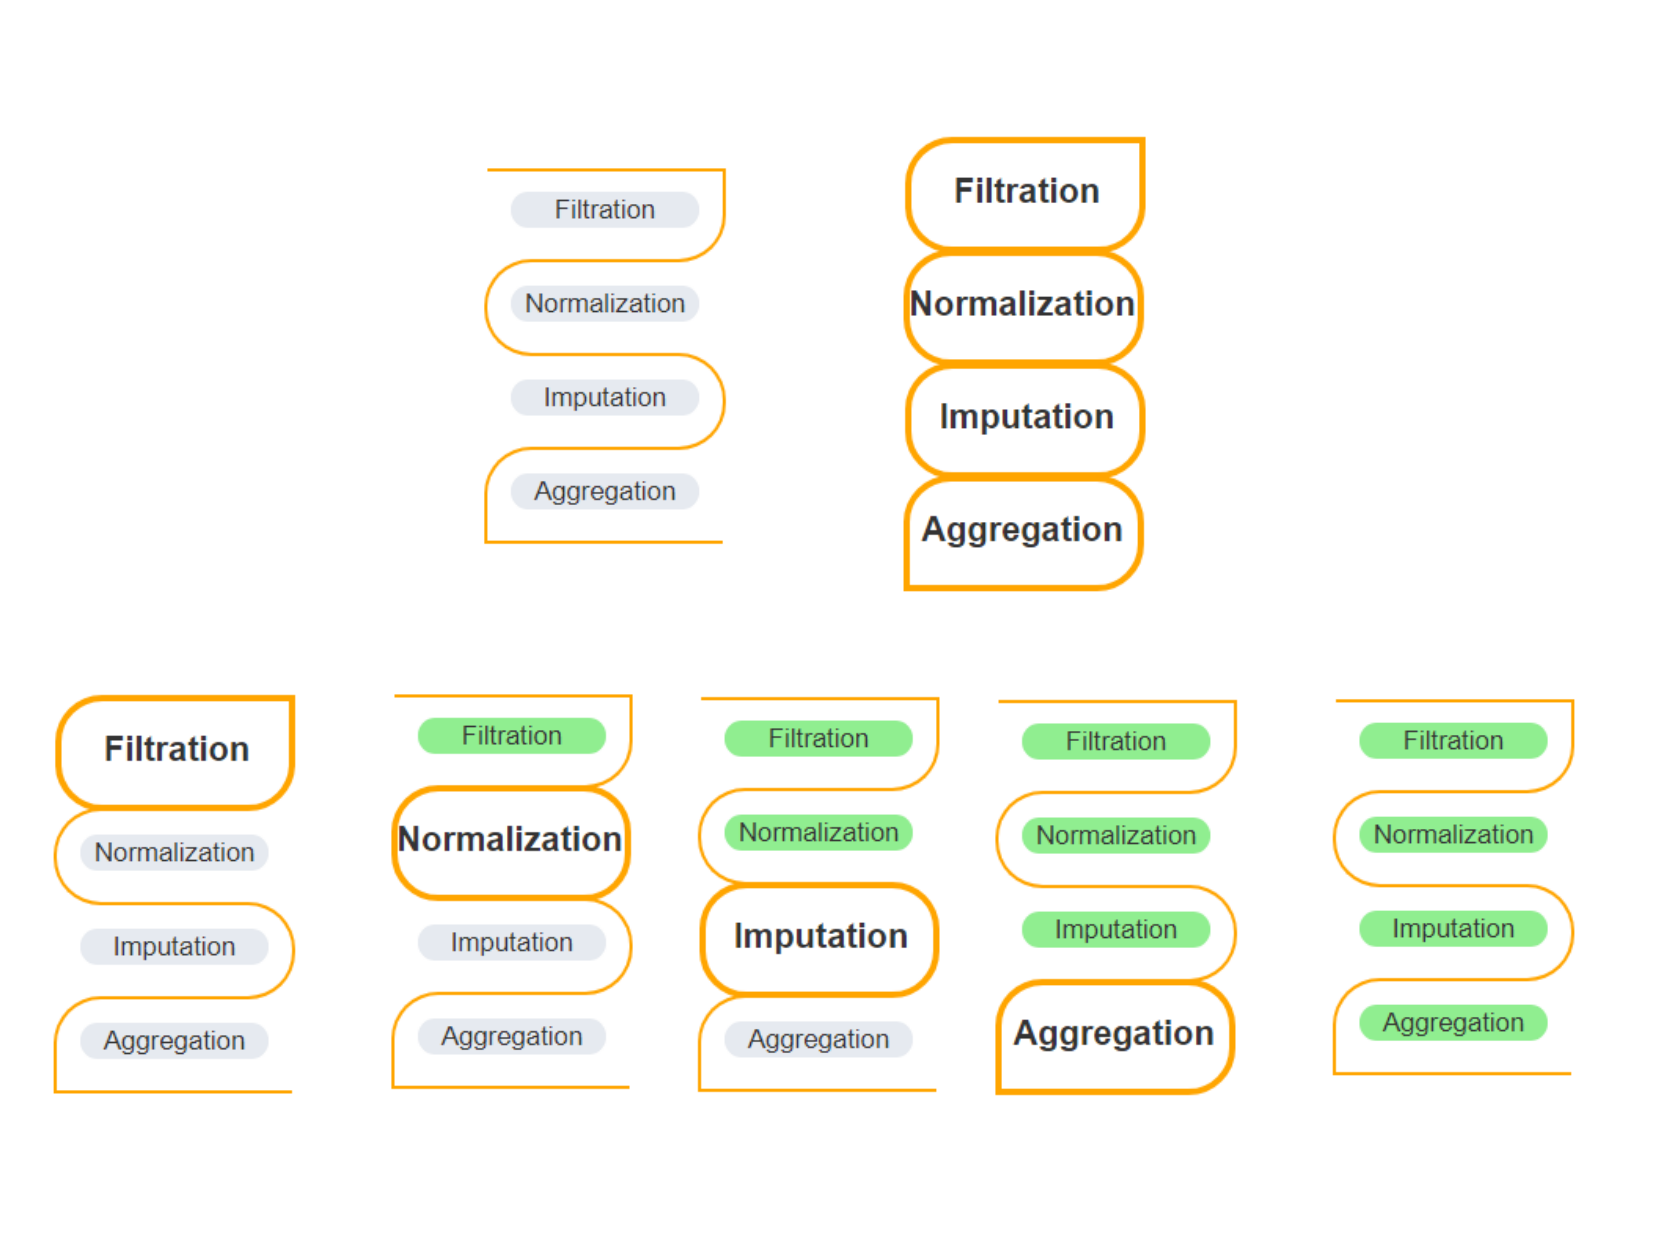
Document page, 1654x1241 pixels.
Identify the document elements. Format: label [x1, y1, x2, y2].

picture [980, 683, 1253, 1111]
picture [472, 153, 745, 566]
picture [681, 677, 957, 1111]
picture [376, 679, 647, 1108]
picture [1319, 687, 1595, 1099]
picture [885, 120, 1160, 615]
picture [43, 678, 308, 1111]
